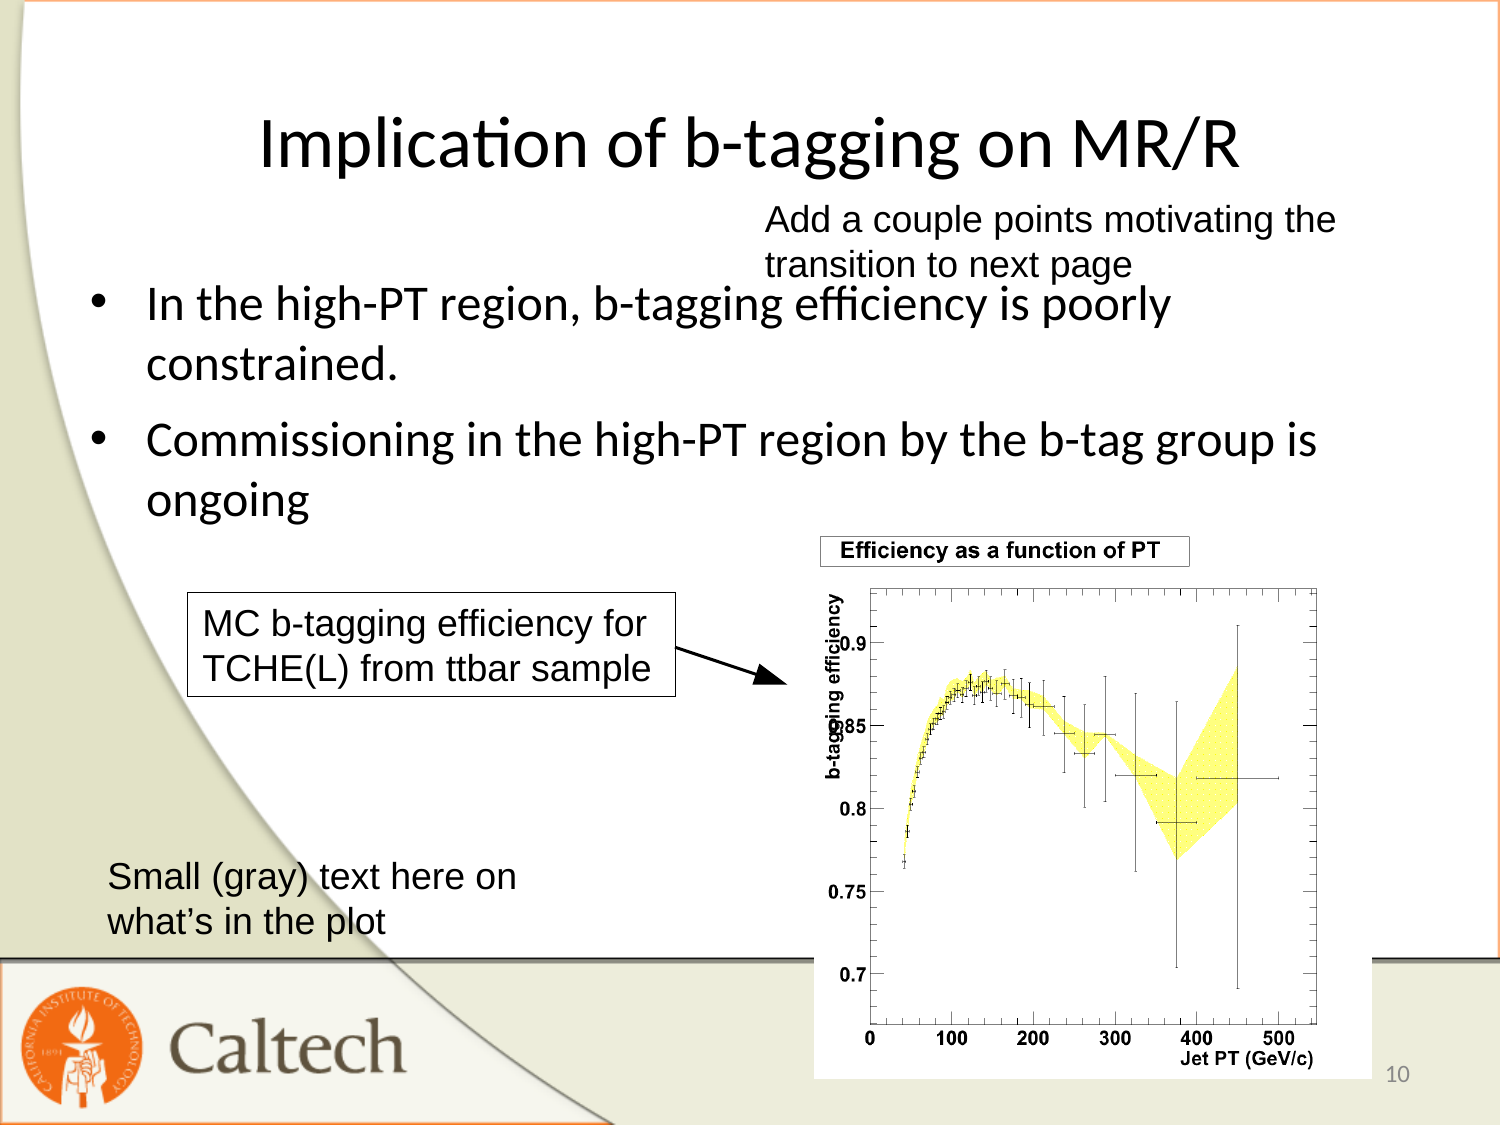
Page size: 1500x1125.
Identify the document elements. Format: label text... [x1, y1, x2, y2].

list In the high-PT region, b-tagging efficiency is poorly constrained. Commissioning in the high-PT region by the b-tag group is ongoing [75, 262, 1426, 1006]
text_box Small (gray) text here on what’s in the plot [92, 844, 543, 950]
text_box Add a couple points motivating the transition to next page [750, 187, 1500, 293]
title Implication of b-tagging on MR/R [75, 20, 1426, 257]
text_box MC b-tagging efficiency for TCHE(L) from ttbar sample [187, 592, 676, 697]
picture [0, 0, 1500, 1125]
